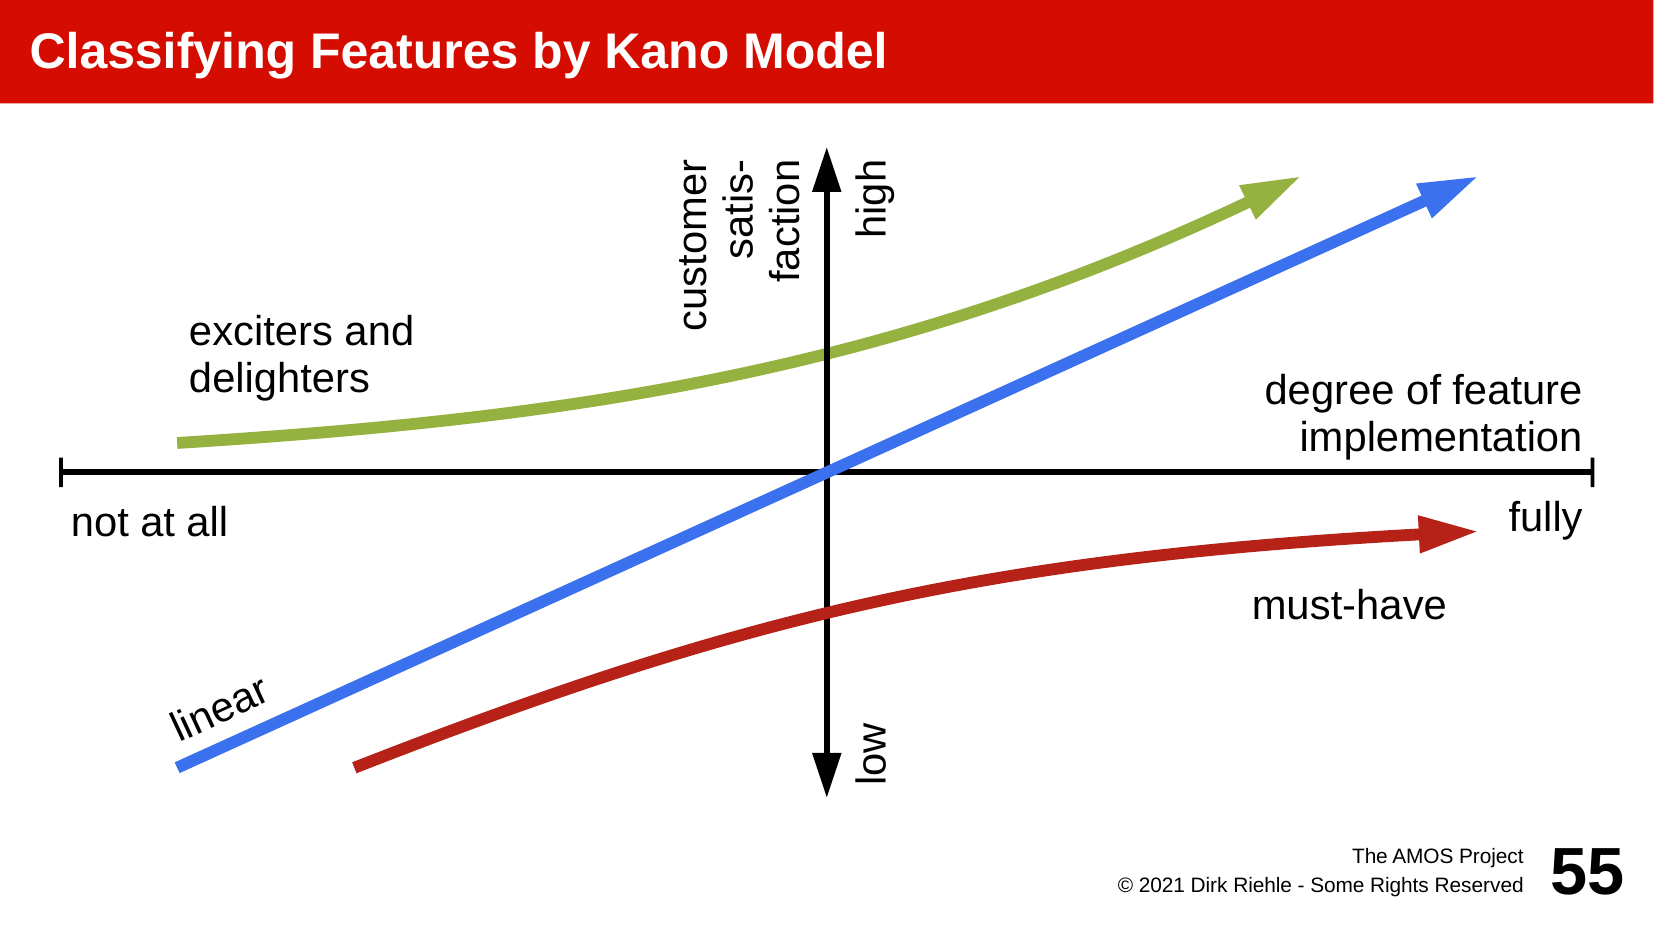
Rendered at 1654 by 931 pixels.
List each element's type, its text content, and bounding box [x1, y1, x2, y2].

text_box exciters and delighters [177, 295, 473, 414]
text_box must-have [1240, 561, 1477, 650]
text_box low [826, 679, 916, 798]
text_box high [827, 147, 916, 266]
text_box customer satis-faction [649, 147, 827, 384]
text_box linear [148, 593, 412, 767]
title Classifying Features by Kano Model [0, 0, 1654, 104]
text_box degree of feature implementation [1240, 354, 1595, 469]
text_box not at all [59, 487, 325, 556]
text_box fully [1417, 475, 1595, 562]
